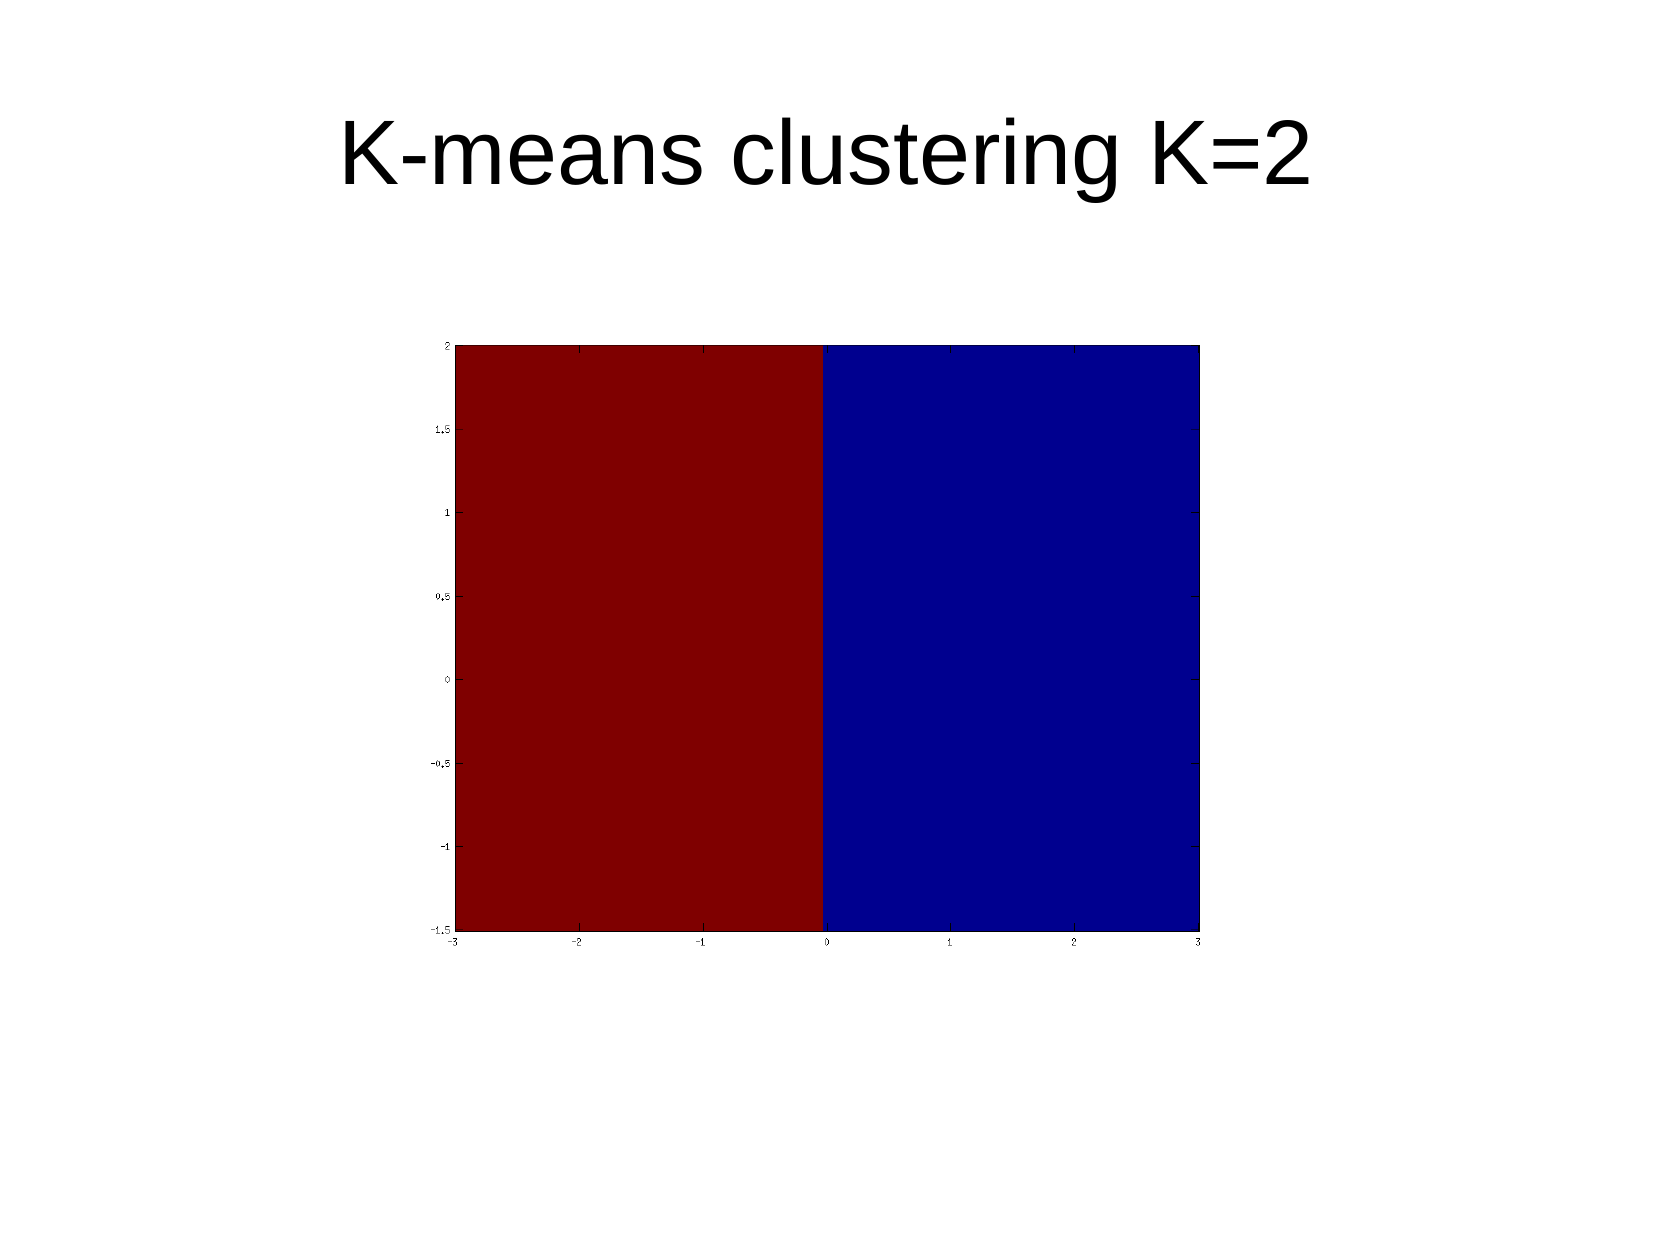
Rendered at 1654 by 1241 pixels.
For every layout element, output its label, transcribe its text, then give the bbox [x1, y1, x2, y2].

picture [330, 290, 1290, 1010]
title K-means clustering K=2 [82, 49, 1571, 257]
